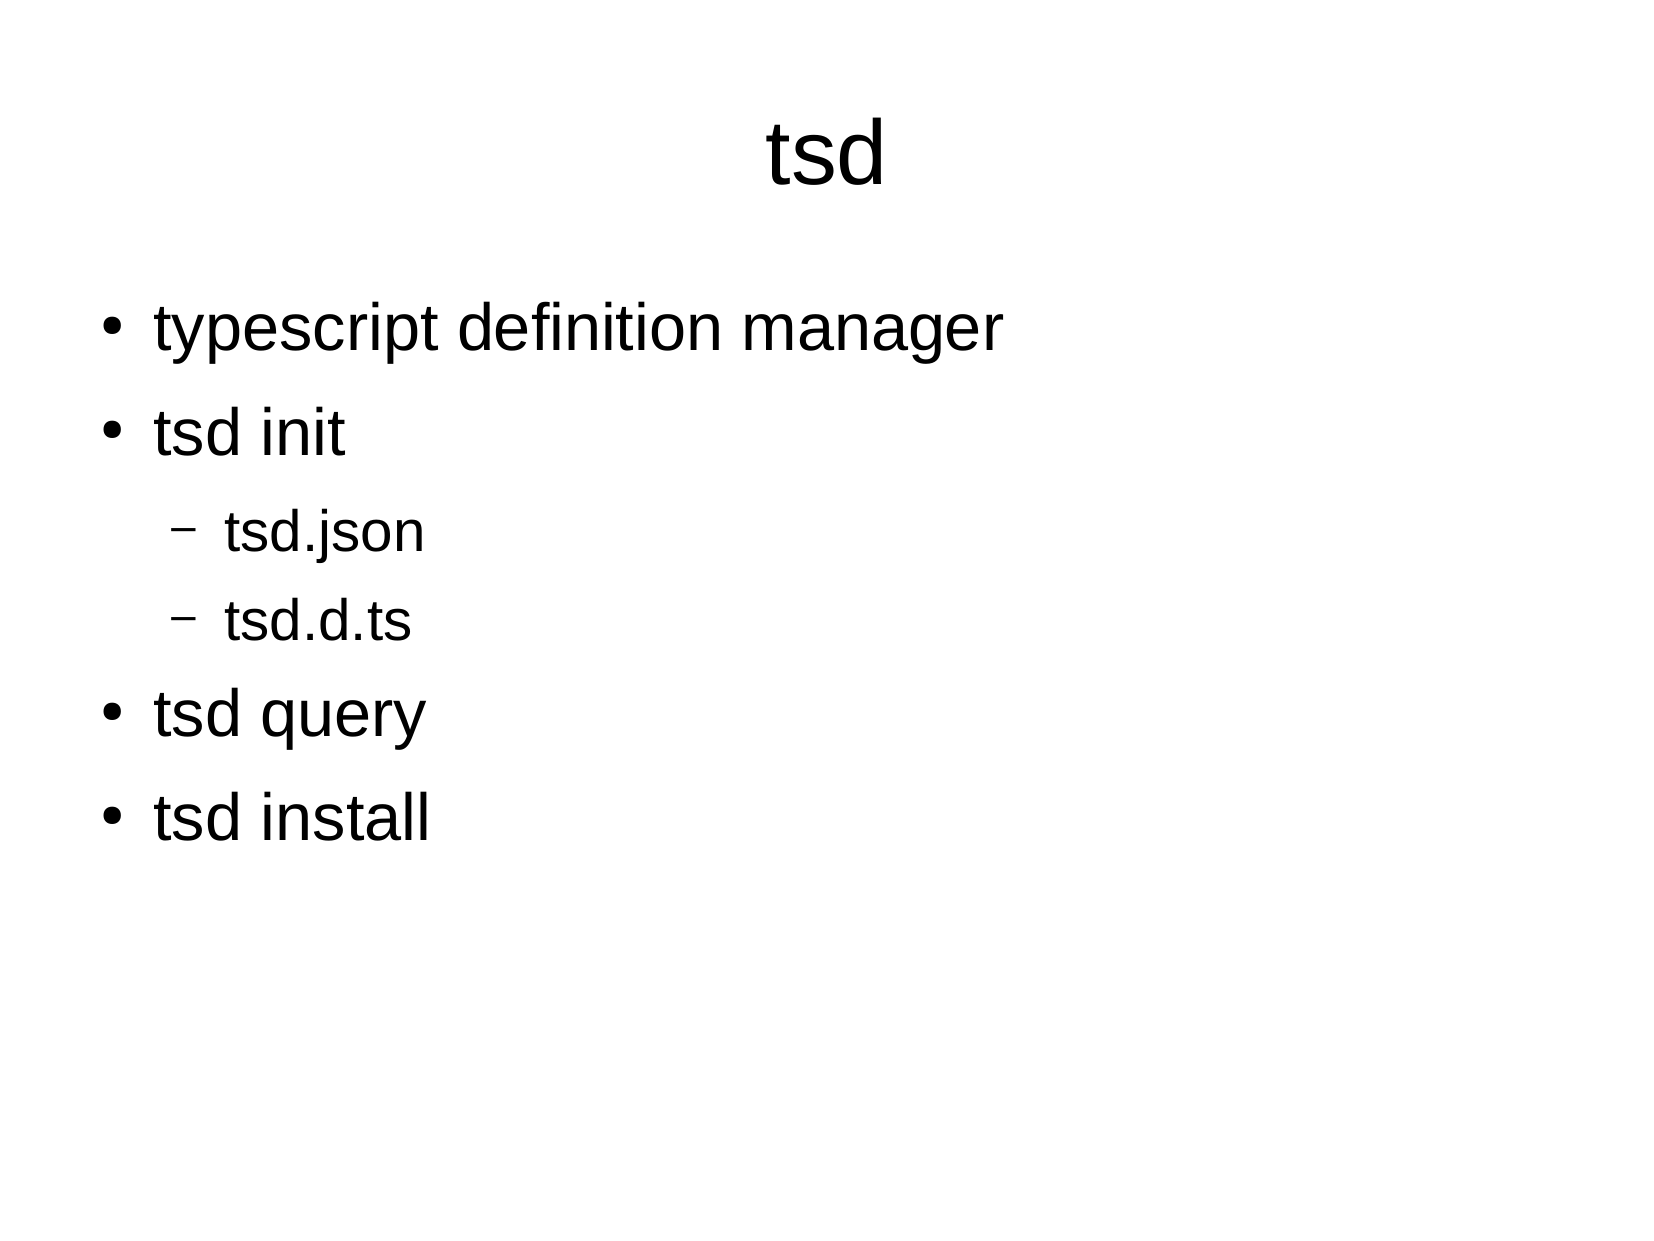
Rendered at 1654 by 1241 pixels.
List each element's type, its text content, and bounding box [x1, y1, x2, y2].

list typescript definition manager tsd init tsd.json tsd.d.ts tsd query tsd install [82, 290, 1571, 1010]
title tsd [82, 49, 1571, 257]
